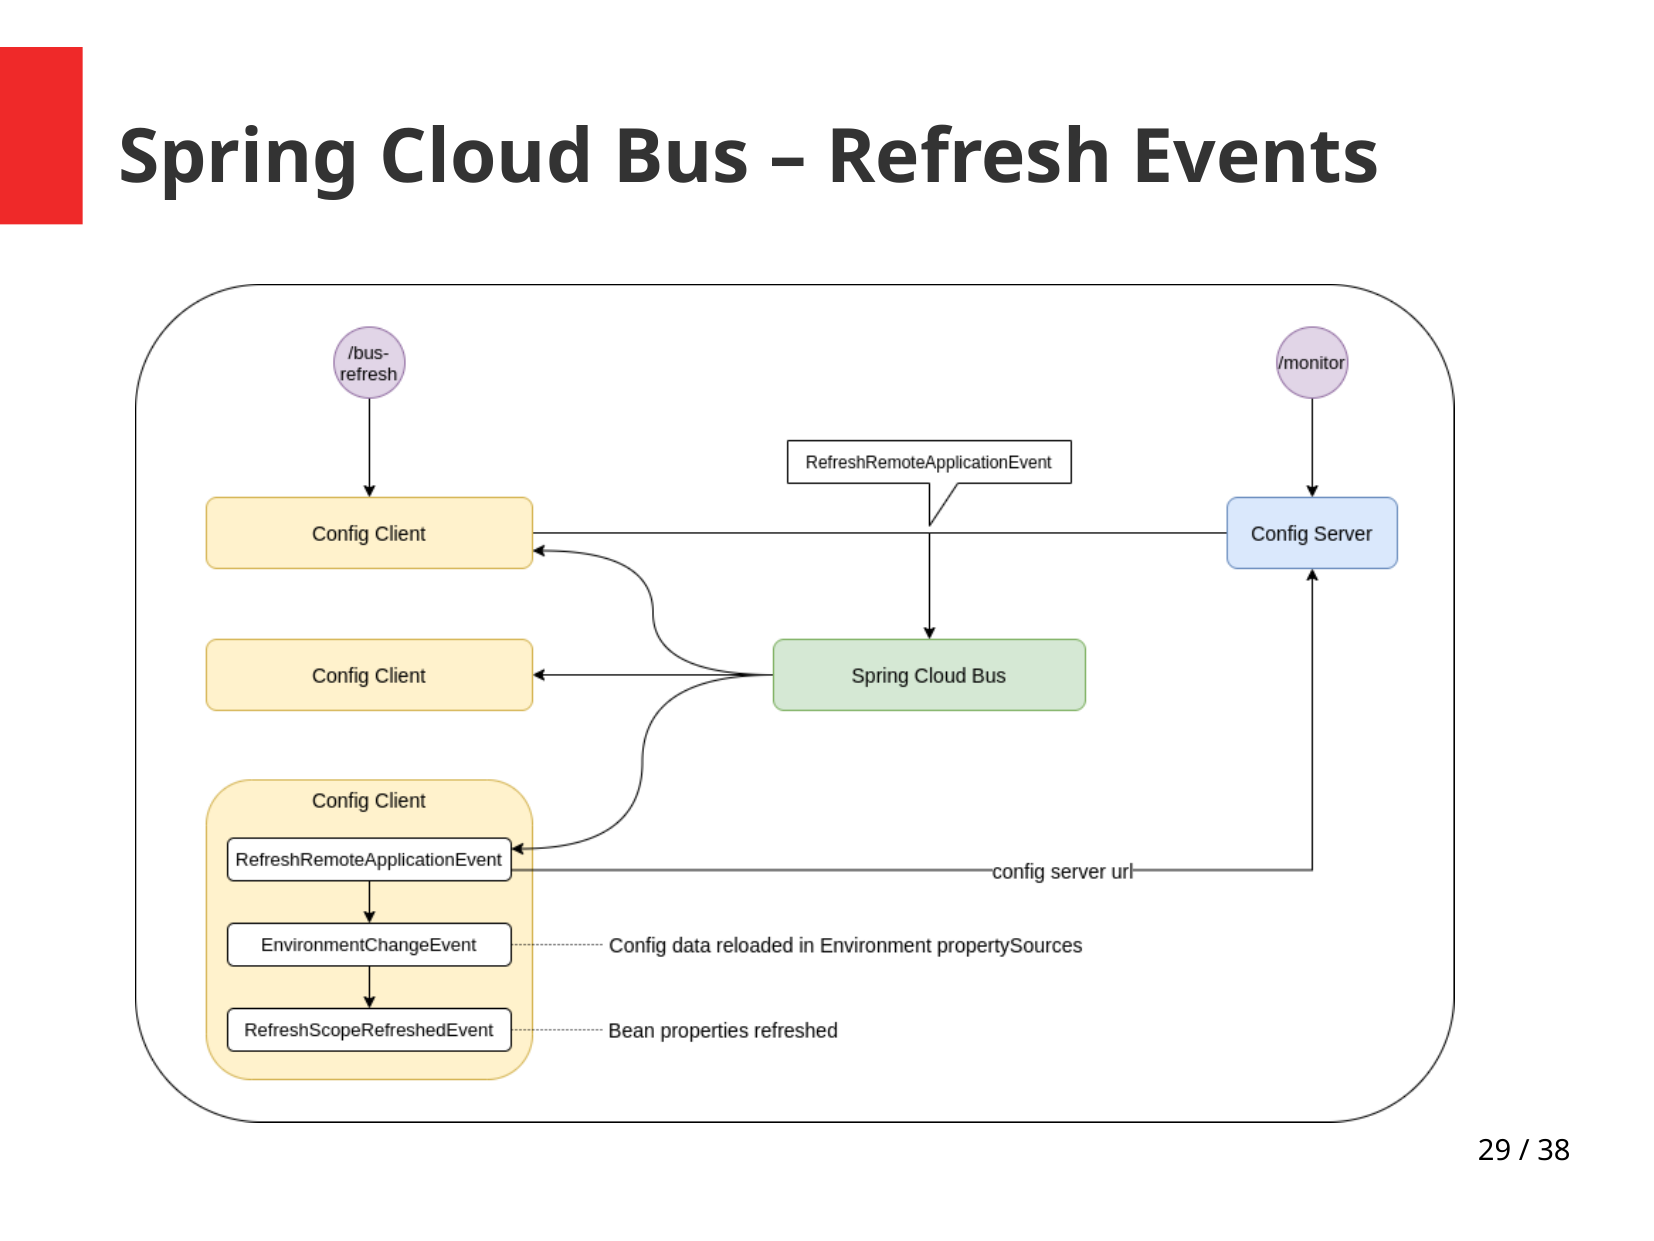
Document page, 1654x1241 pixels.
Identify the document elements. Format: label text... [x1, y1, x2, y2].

picture [135, 284, 1455, 1123]
title Spring Cloud Bus – Refresh Events [118, 49, 1571, 257]
